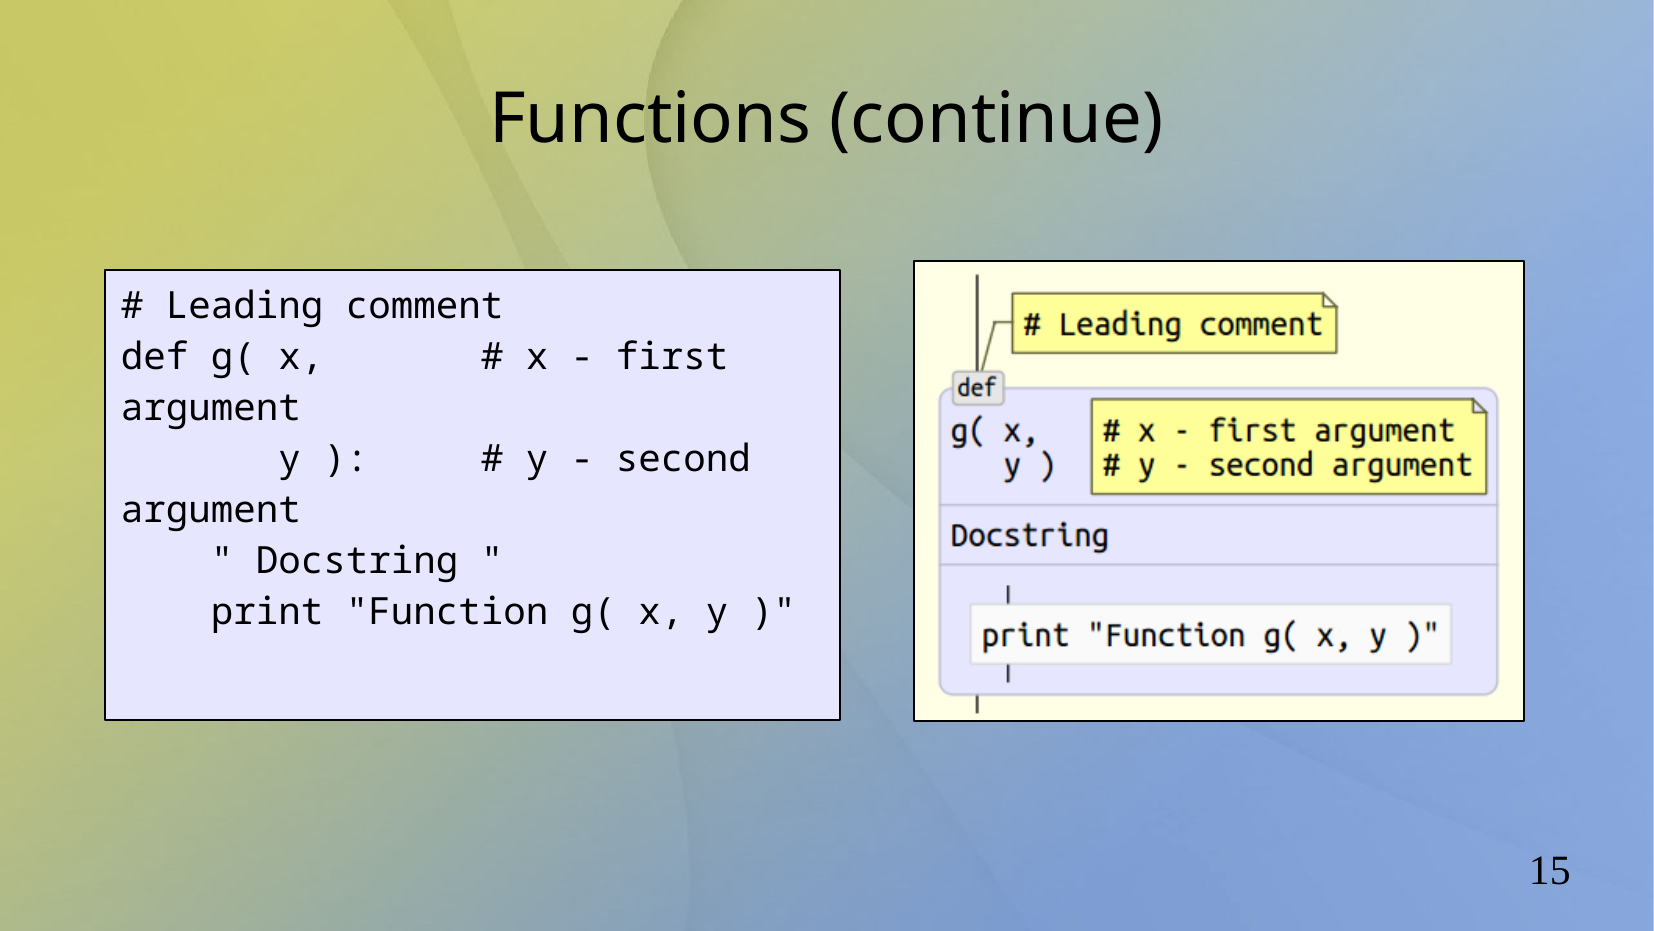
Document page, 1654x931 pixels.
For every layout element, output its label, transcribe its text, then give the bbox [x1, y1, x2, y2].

picture [0, 0, 1654, 931]
text_box # Leading comment def g( x, # x - first argument y ): # y - second argument " Docstring " print "Function g( x, y )" [105, 270, 841, 721]
title Functions (continue) [82, 37, 1571, 193]
